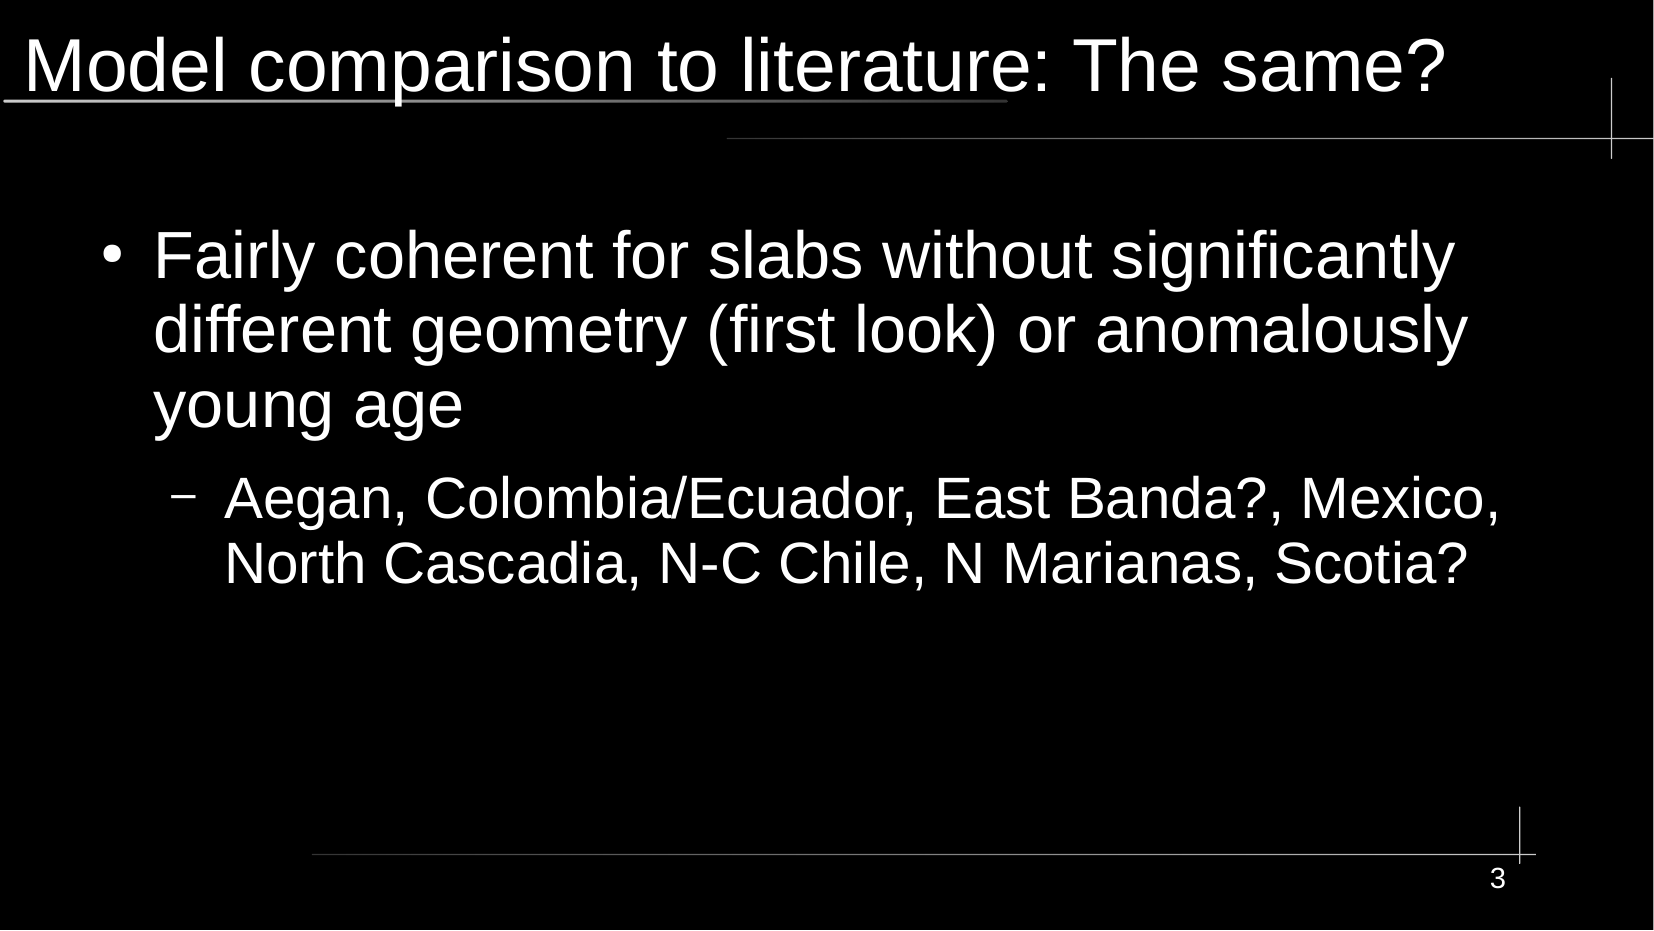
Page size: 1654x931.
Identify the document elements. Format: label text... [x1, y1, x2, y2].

title Model comparison to literature: The same? [23, 11, 1589, 119]
list Fairly coherent for slabs without significantly different geometry (first look) or anomalously young age Aegan, Colombia/Ecuador, East Banda?, Mexico, North Cascadia, N-C Chile, N Marianas, Scotia? [82, 217, 1571, 758]
